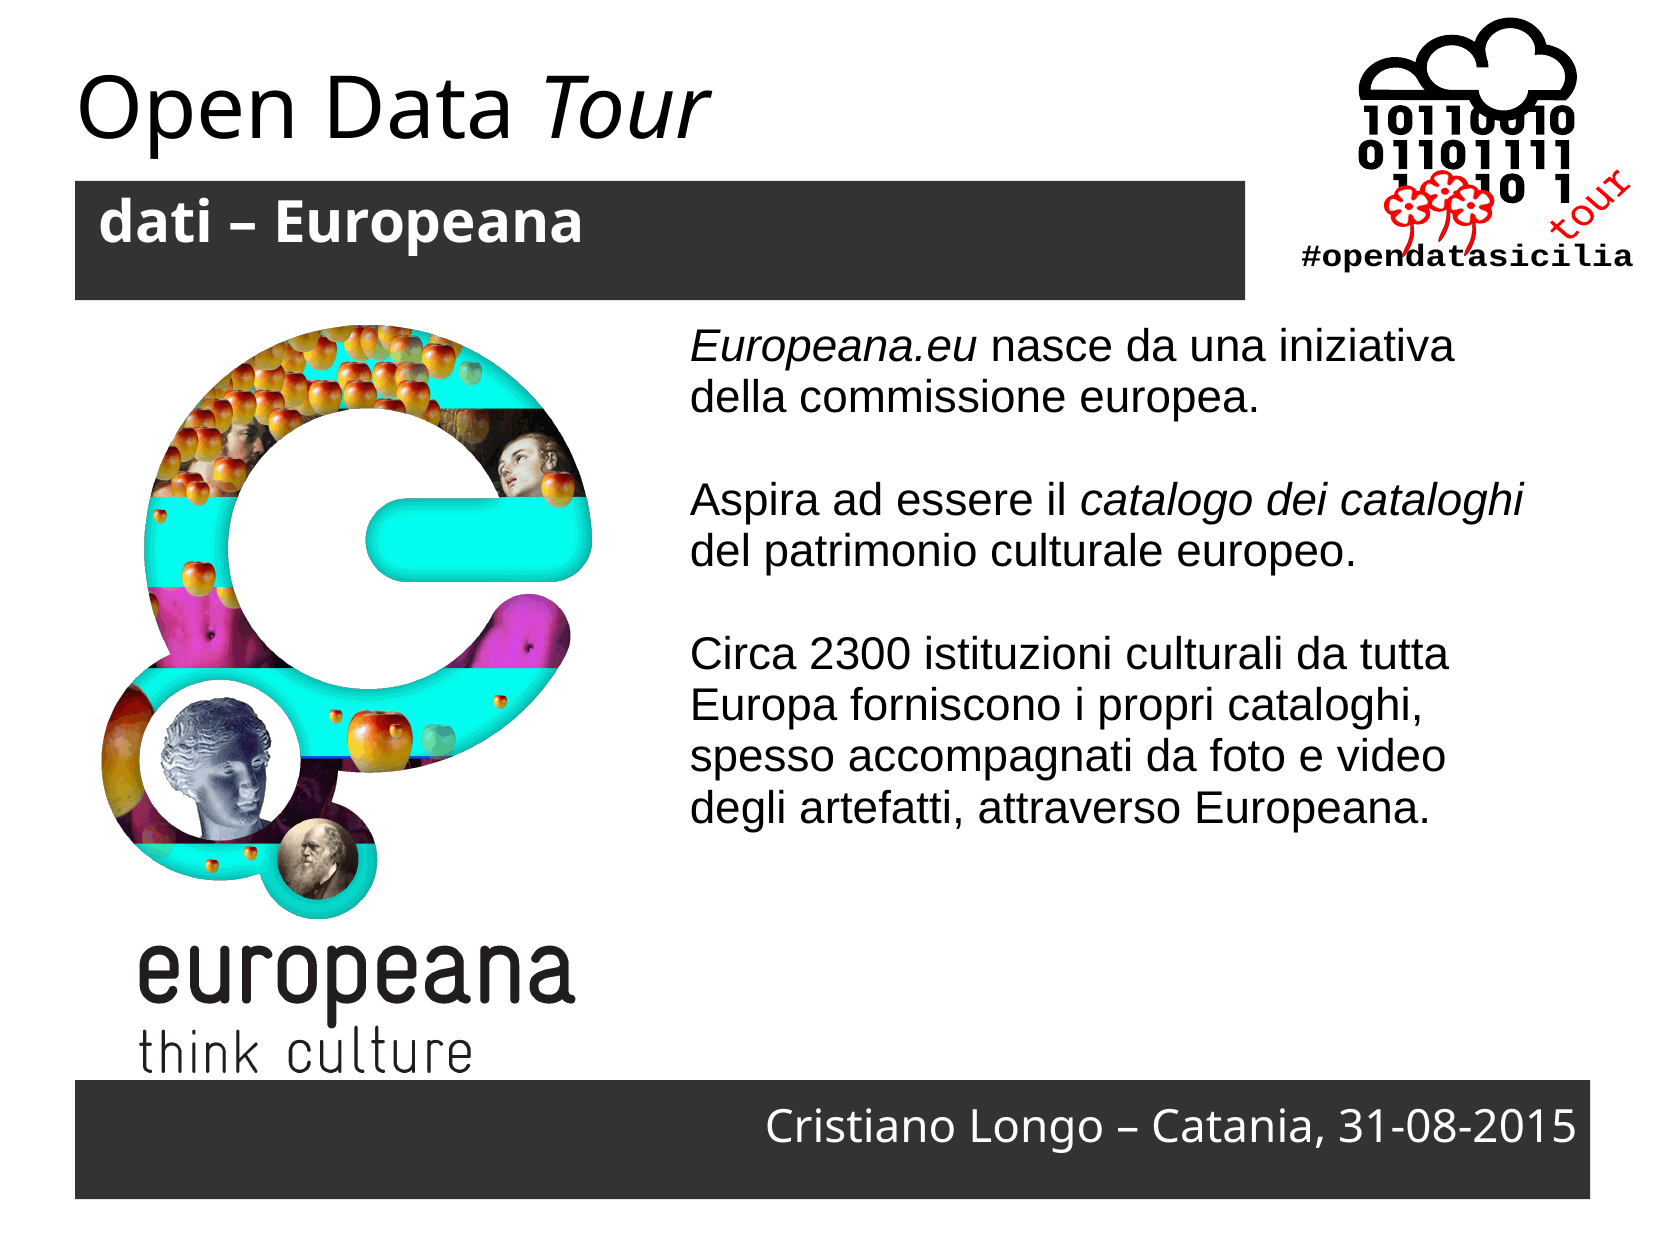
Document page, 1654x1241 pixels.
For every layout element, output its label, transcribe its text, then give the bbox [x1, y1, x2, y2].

list Open Data Tour [75, 45, 1246, 165]
text_box Europeana.eu nasce da una iniziativa della commissione europea. Aspira ad essere il catalogo dei cataloghi del patrimonio culturale europeo. Circa 2300 istituzioni culturali da tutta Europa forniscono i propri cataloghi, spesso accompagnati da foto e video degli artefatti, attraverso Europeana. [675, 312, 1544, 841]
list dati – Europeana [75, 180, 1246, 301]
picture [64, 299, 631, 1111]
picture [1302, 17, 1633, 273]
list Cristiano Longo – Catania, 31-08-2015 [75, 1080, 1591, 1200]
